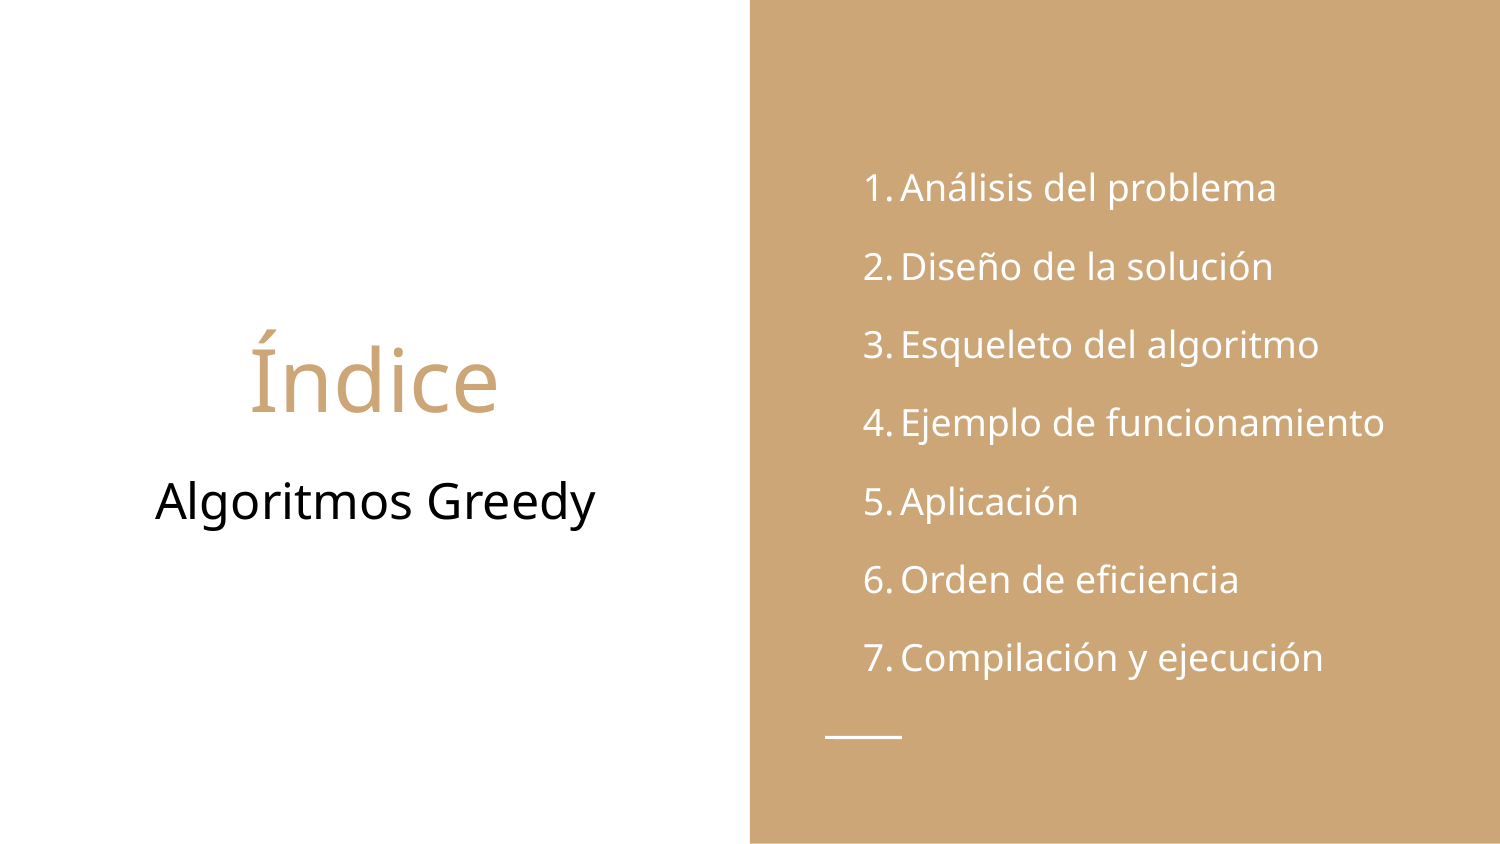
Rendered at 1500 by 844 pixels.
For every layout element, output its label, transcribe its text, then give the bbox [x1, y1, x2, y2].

title Índice [43, 152, 708, 446]
list Análisis del problema Diseño de la solución Esqueleto del algoritmo Ejemplo de funcionamiento Aplicación Orden de eficiencia Compilación y ejecución [810, 118, 1440, 725]
subtitle Algoritmos Greedy [43, 454, 708, 713]
